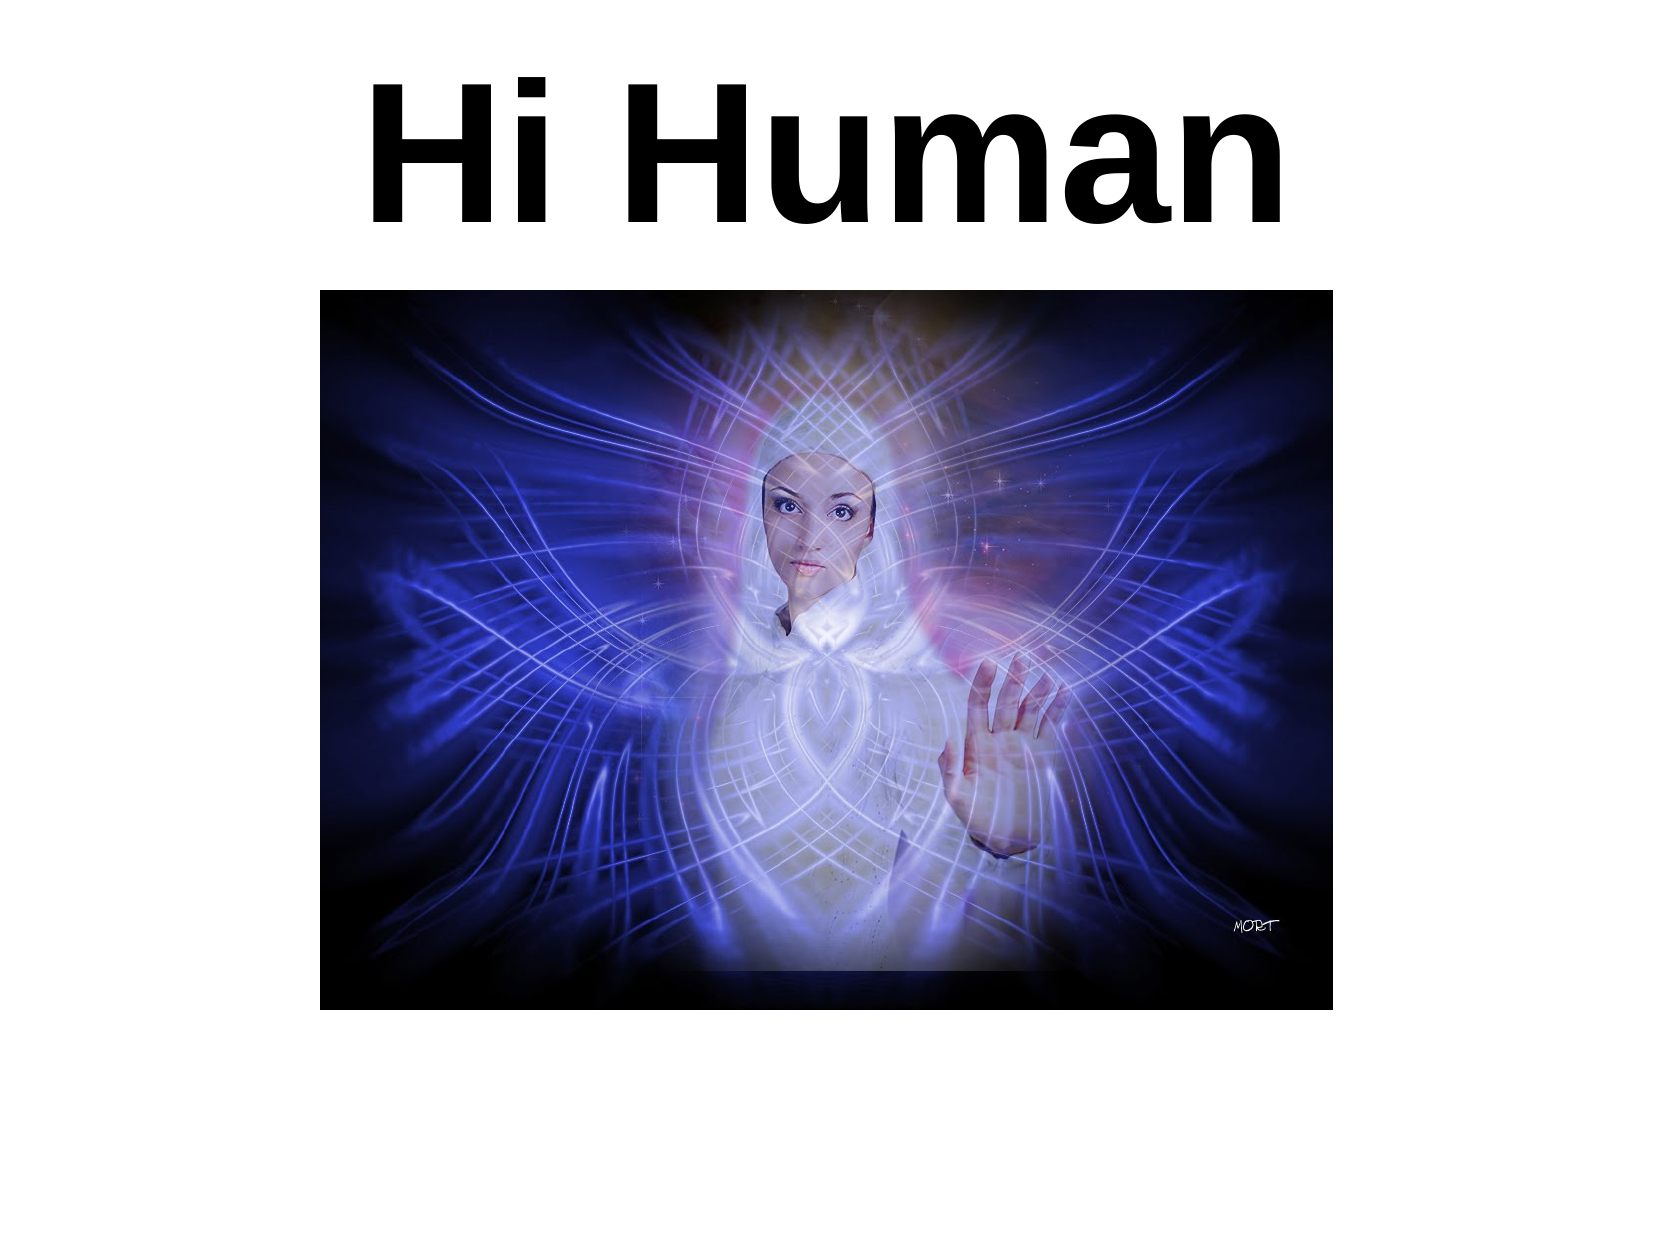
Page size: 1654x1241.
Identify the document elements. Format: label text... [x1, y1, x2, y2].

title Hi Human [82, 41, 1571, 265]
picture [320, 290, 1333, 1010]
